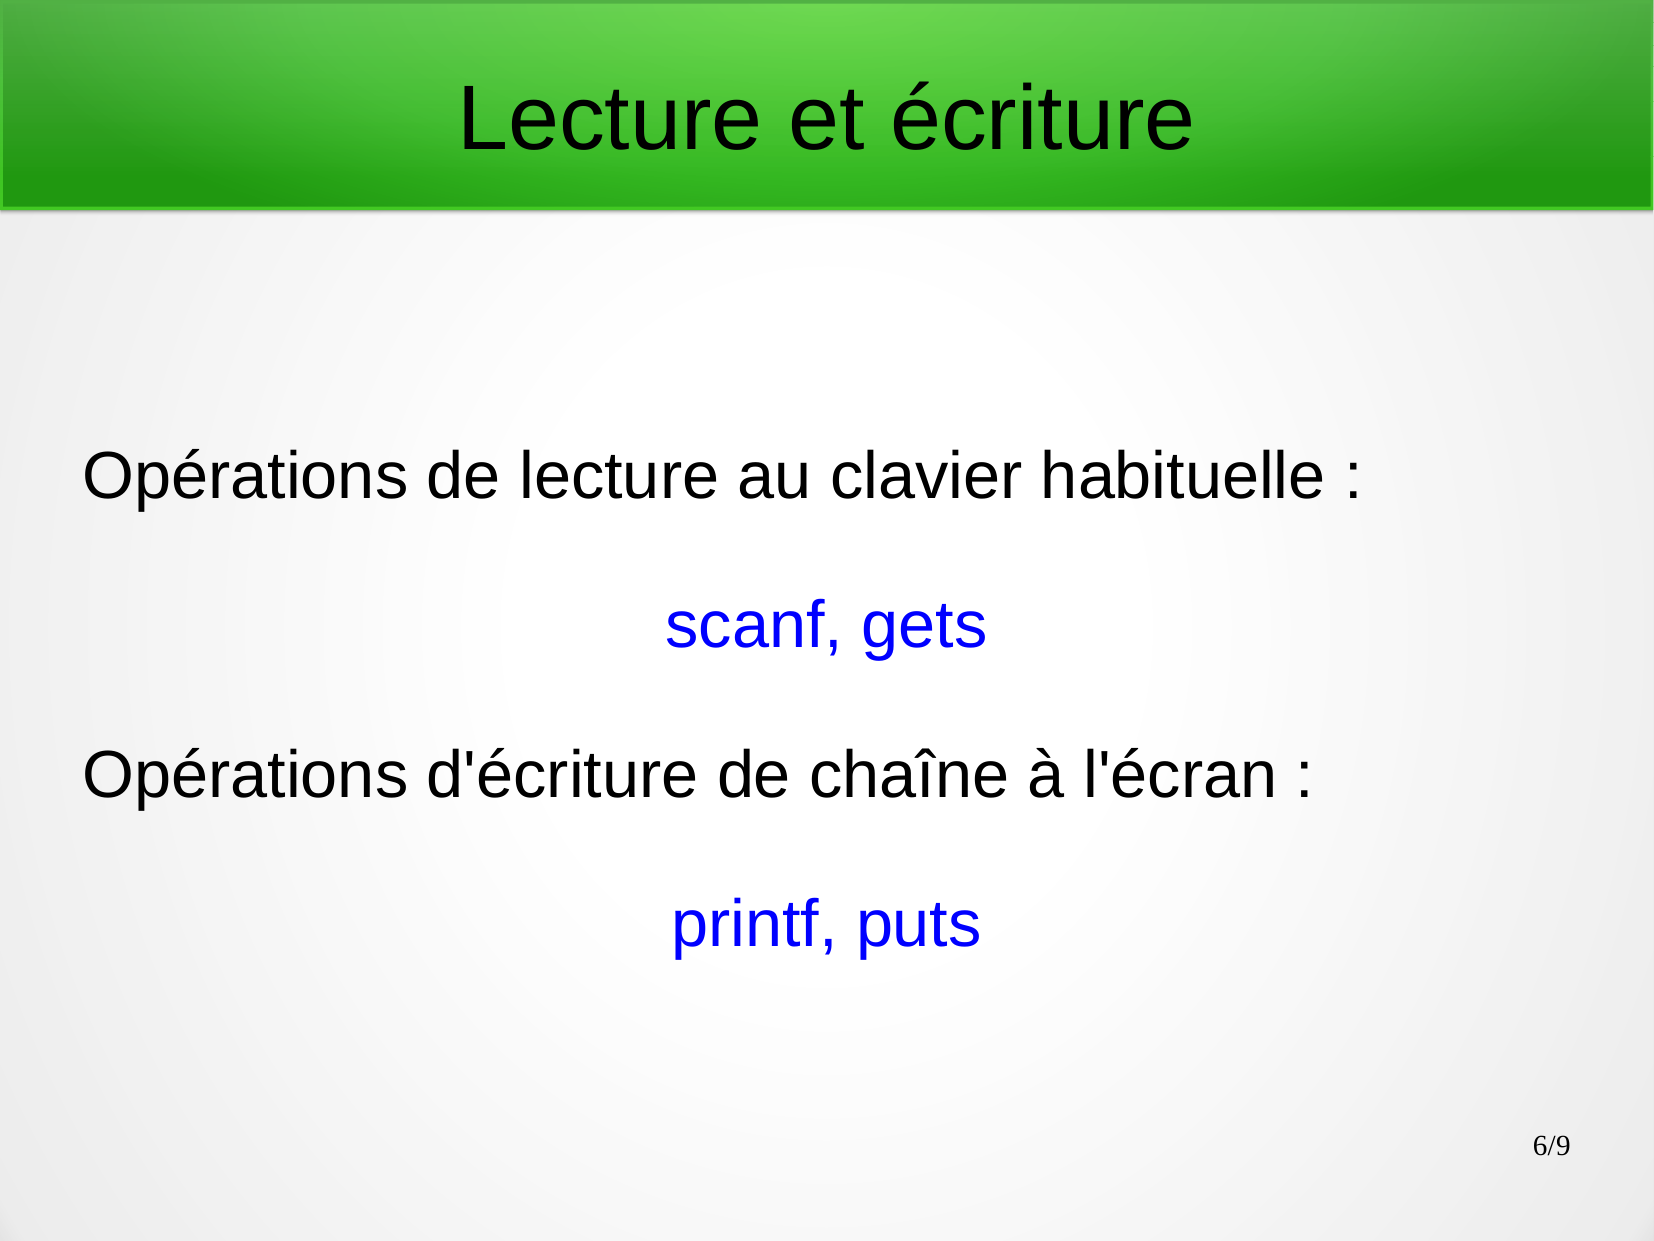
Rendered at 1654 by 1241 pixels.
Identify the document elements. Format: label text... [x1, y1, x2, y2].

subtitle Opérations de lecture au clavier habituelle : scanf, gets Opérations d'écriture de chaîne à l'écran : printf, puts [82, 290, 1571, 1109]
title Lecture et écriture [82, 47, 1571, 189]
